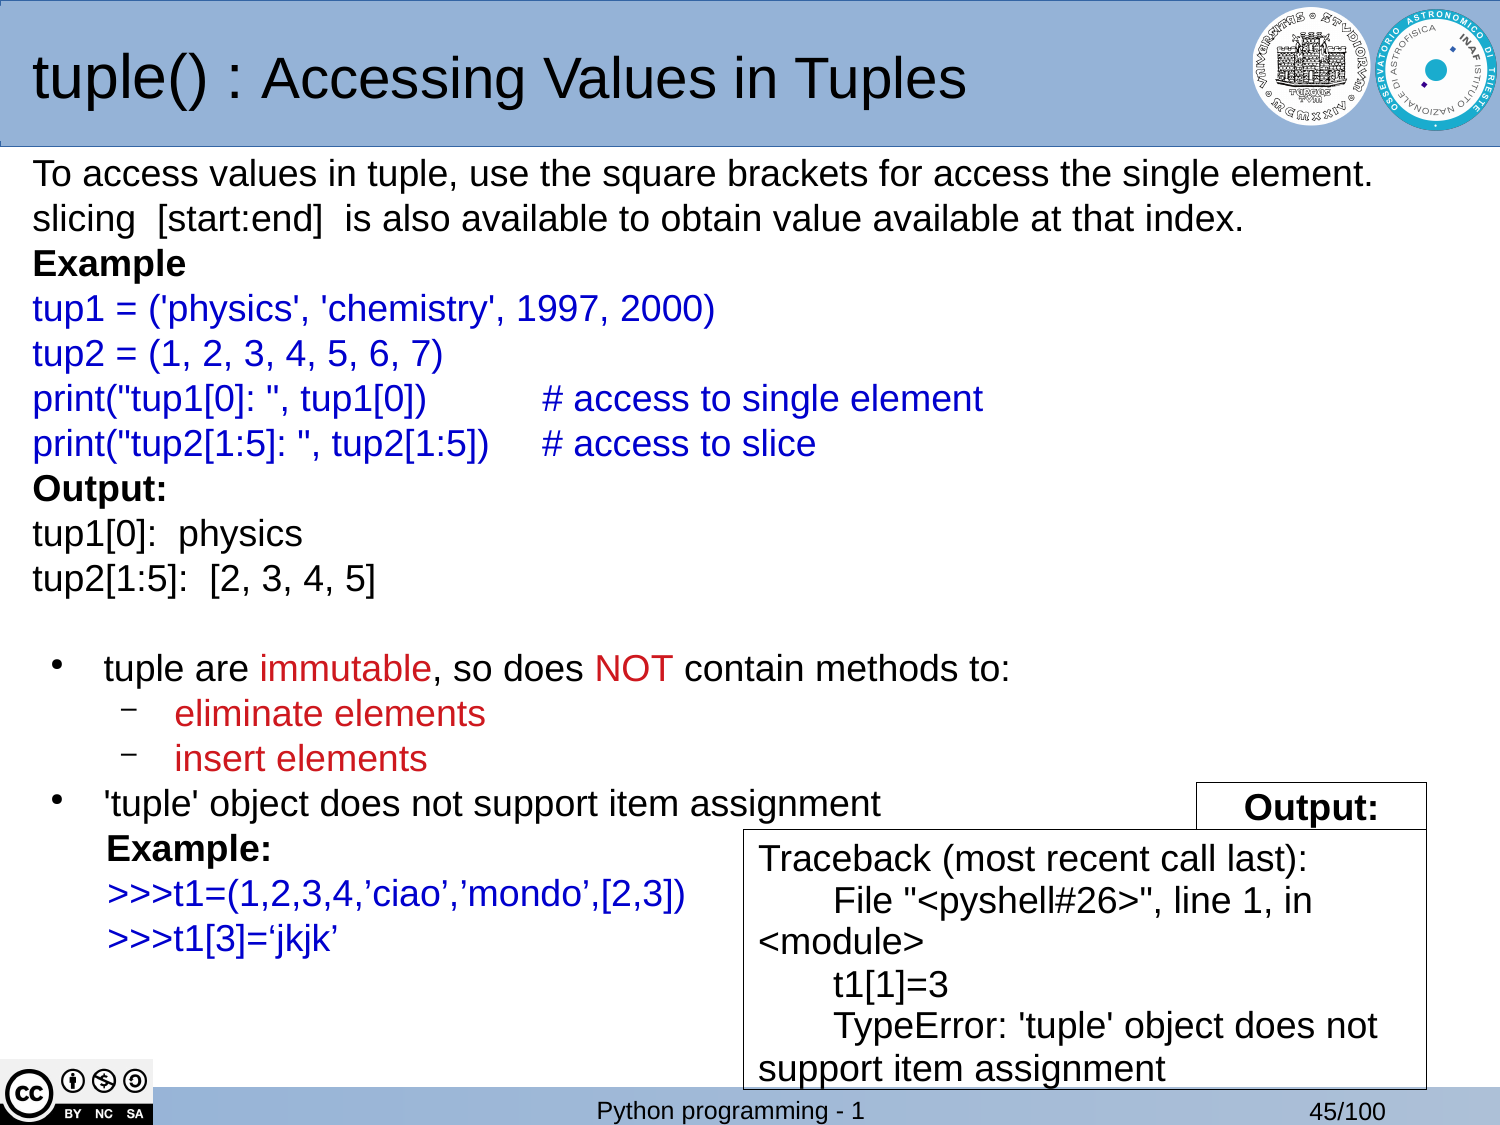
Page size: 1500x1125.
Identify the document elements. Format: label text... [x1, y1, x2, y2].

picture [0, 1059, 153, 1125]
text_box Output: [1229, 778, 1475, 836]
text_box Traceback (most recent call last): File "<pyshell#26>", line 1, in <module> t1[1]=3 TypeError: 'tuple' object does not support item assignment [743, 829, 1500, 1125]
text_box [743, 782, 1427, 1090]
text_box tuple() : Accessing Values in Tuples [0, 5, 1253, 141]
list To access values in tuple, use the square brackets for access the single element. slicing [start:end] is also available to obtain value available at that index. Example tup1 = ('physics', 'chemistry', 1997, 2000) tup2 = (1, 2, 3, 4, 5, 6, 7) print("tup1[0]: ", tup1[0]) # access to single element print("tup2[1:5]: ", tup2[1:5]) # access to slice Output: tup1[0]: physics tup2[1:5]: [2, 3, 4, 5] tuple are immutable, so does NOT contain methods to: eliminate elements insert elements 'tuple' object does not support item assignment Example: >>>t1=(1,2,3,4,’ciao’,’mondo’,[2,3]) >>>t1[3]=‘jkjk’ [17, 140, 1495, 1053]
picture [1253, 0, 1500, 156]
